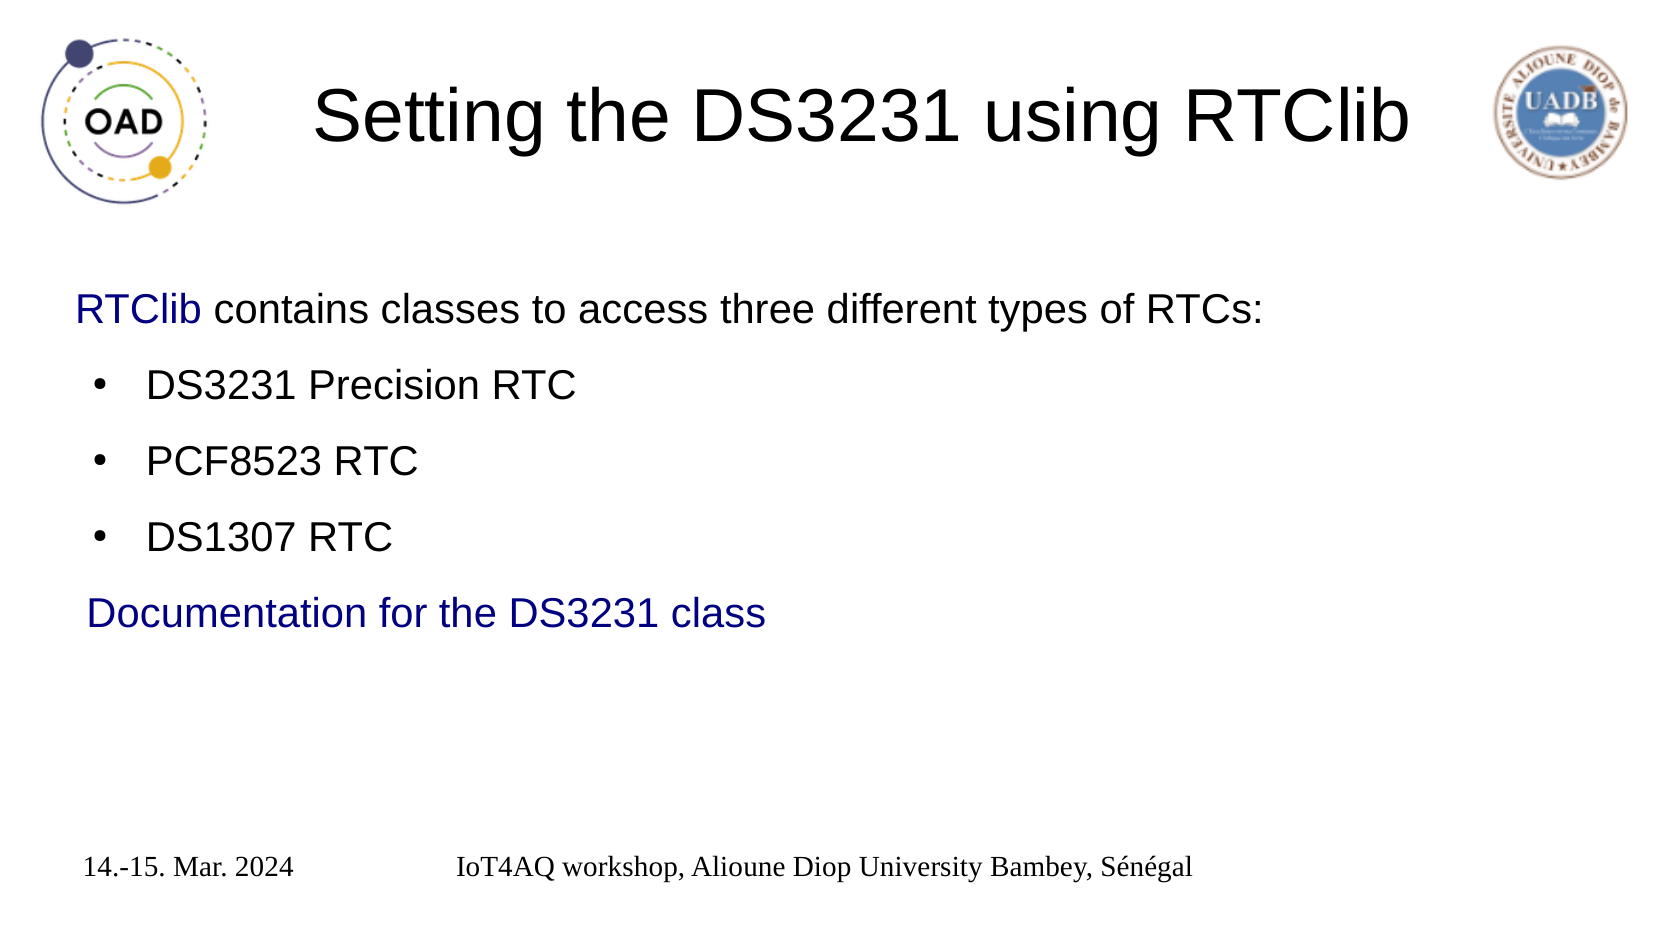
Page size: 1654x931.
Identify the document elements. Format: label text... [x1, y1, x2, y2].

title Setting the DS3231 using RTClib [278, 37, 1446, 193]
picture [1482, 37, 1641, 188]
list RTClib contains classes to access three different types of RTCs: DS3231 Precision RTC PCF8523 RTC DS1307 RTC Documentation for the DS3231 class [75, 285, 1564, 826]
picture [0, 24, 242, 225]
